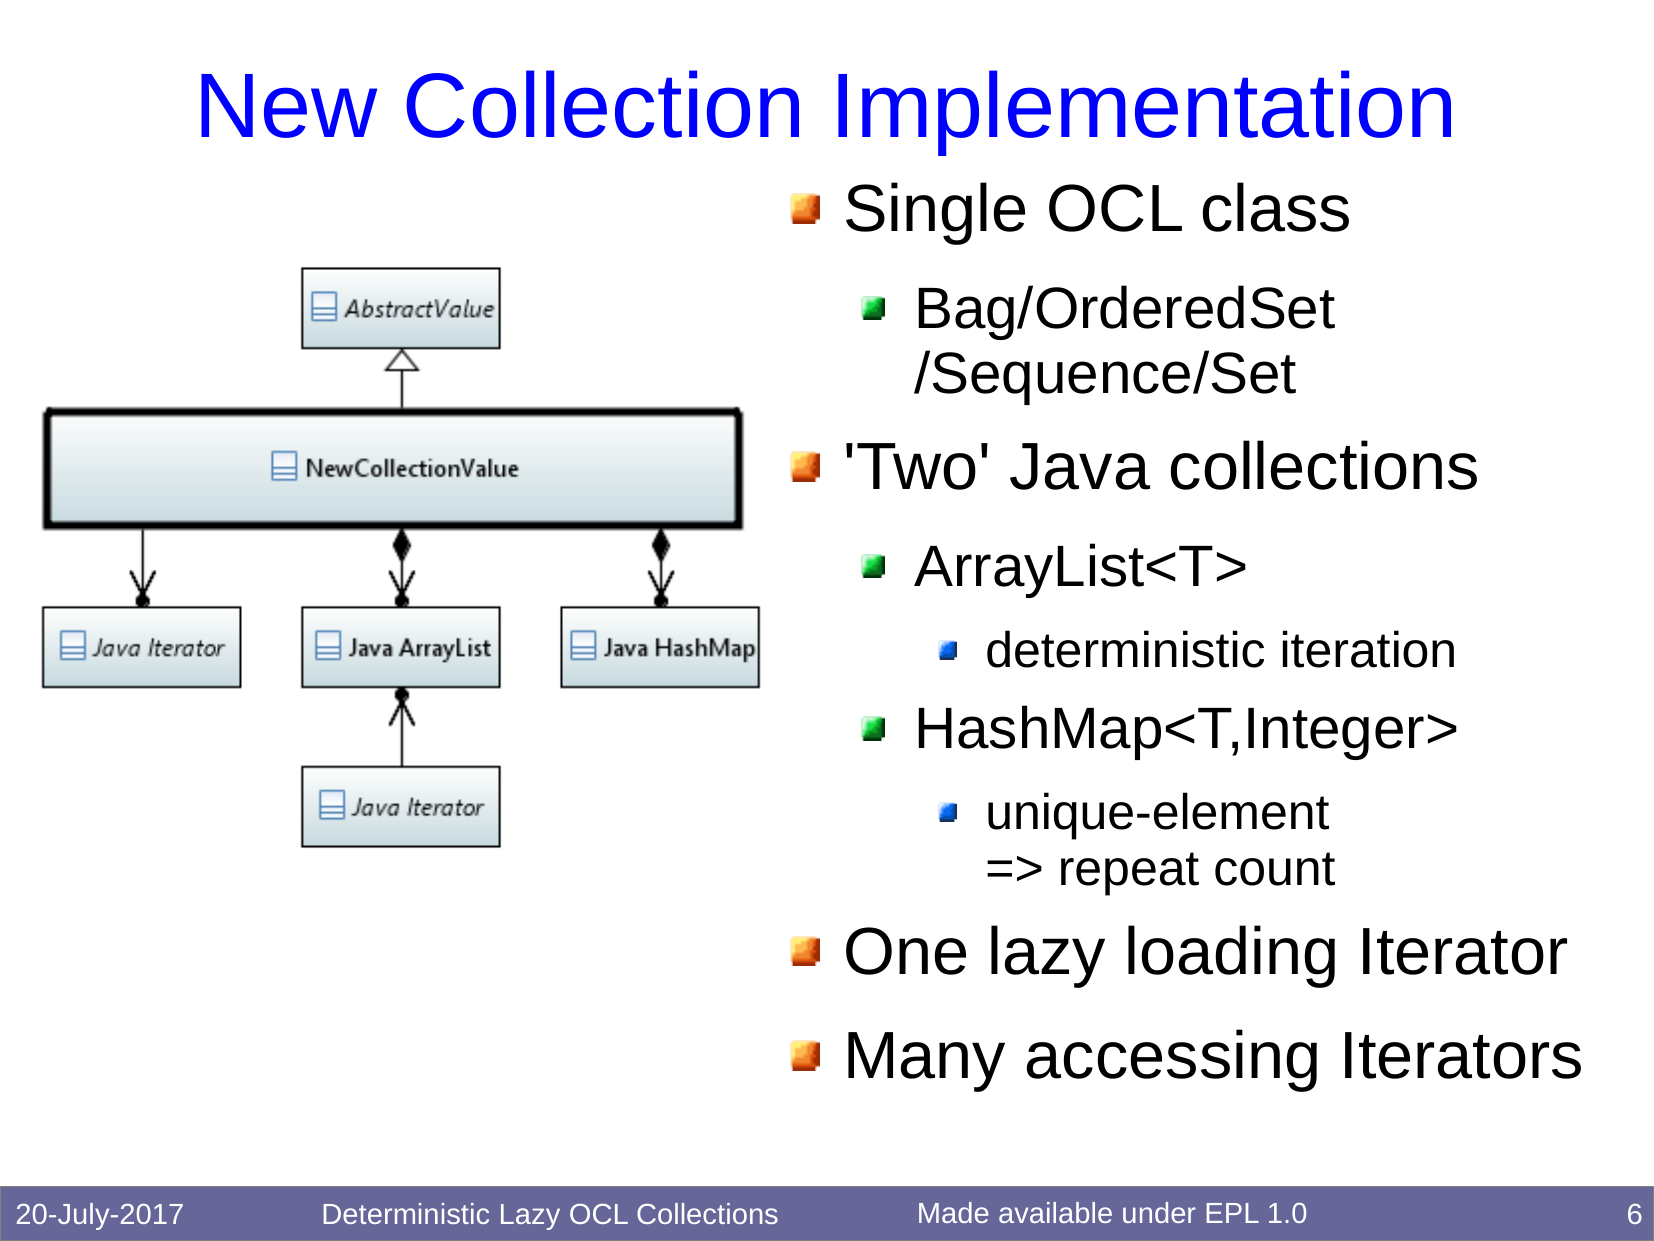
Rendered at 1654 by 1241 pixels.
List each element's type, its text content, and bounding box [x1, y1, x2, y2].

picture [0, 248, 772, 868]
picture [790, 1056, 820, 1071]
list Single OCL class Bag/OrderedSet /Sequence/Set 'Two' Java collections ArrayList<T> deterministic iteration HashMap<T,Integer> unique-element => repeat count One lazy loading Iterator Many accessing Iterators [772, 171, 1627, 1056]
title New Collection Implementation [82, 2, 1571, 210]
